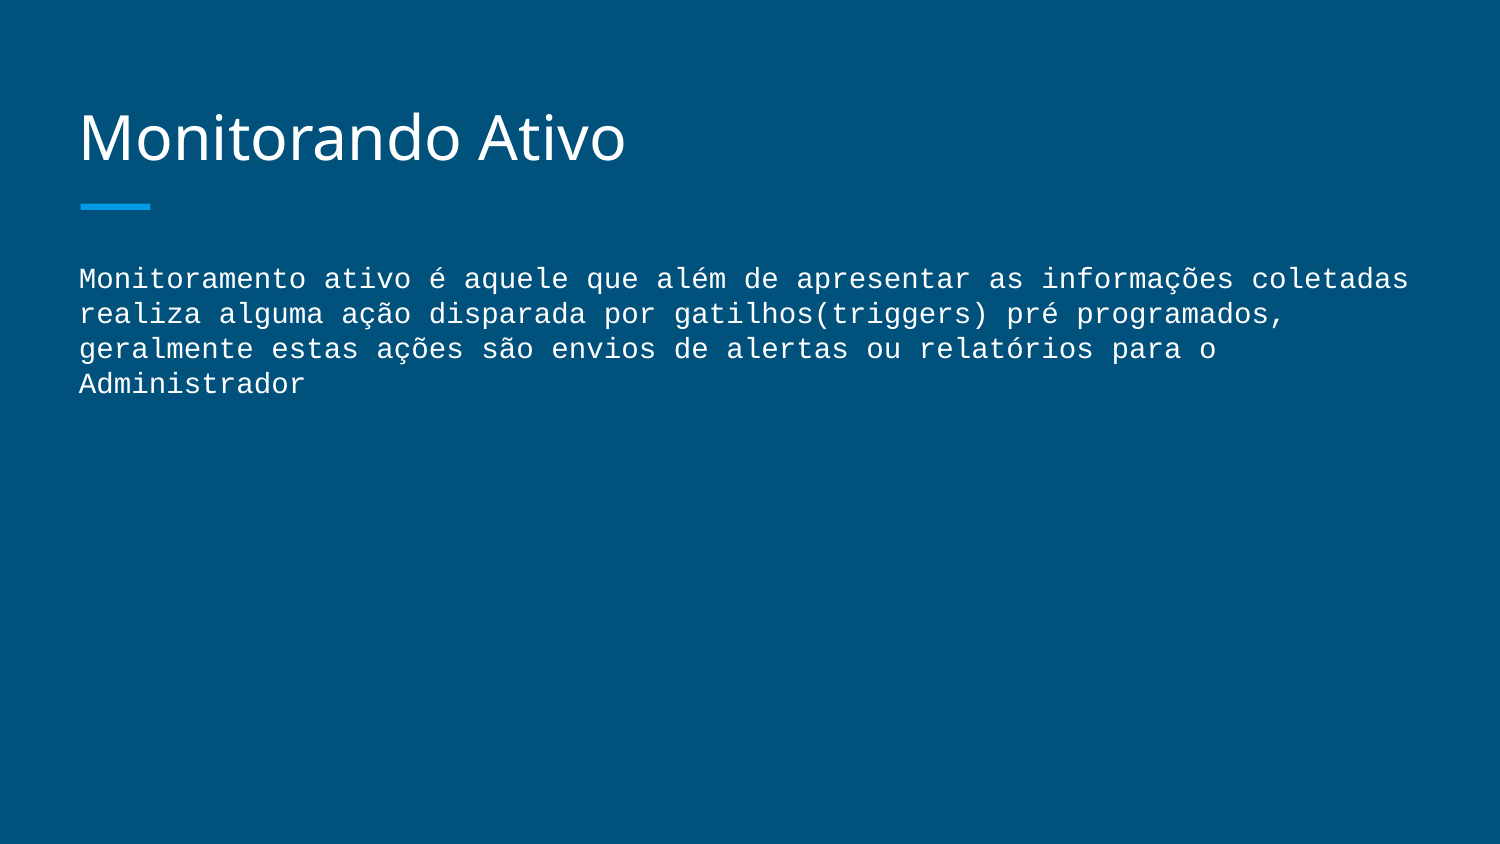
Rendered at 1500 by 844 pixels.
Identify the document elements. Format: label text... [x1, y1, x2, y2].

title Monitorando Ativo [63, 75, 1437, 188]
list Monitoramento ativo é aquele que além de apresentar as informações coletadas realiza alguma ação disparada por gatilhos(triggers) pré programados, geralmente estas ações são envios de alertas ou relatórios para o Administrador [63, 244, 1437, 750]
